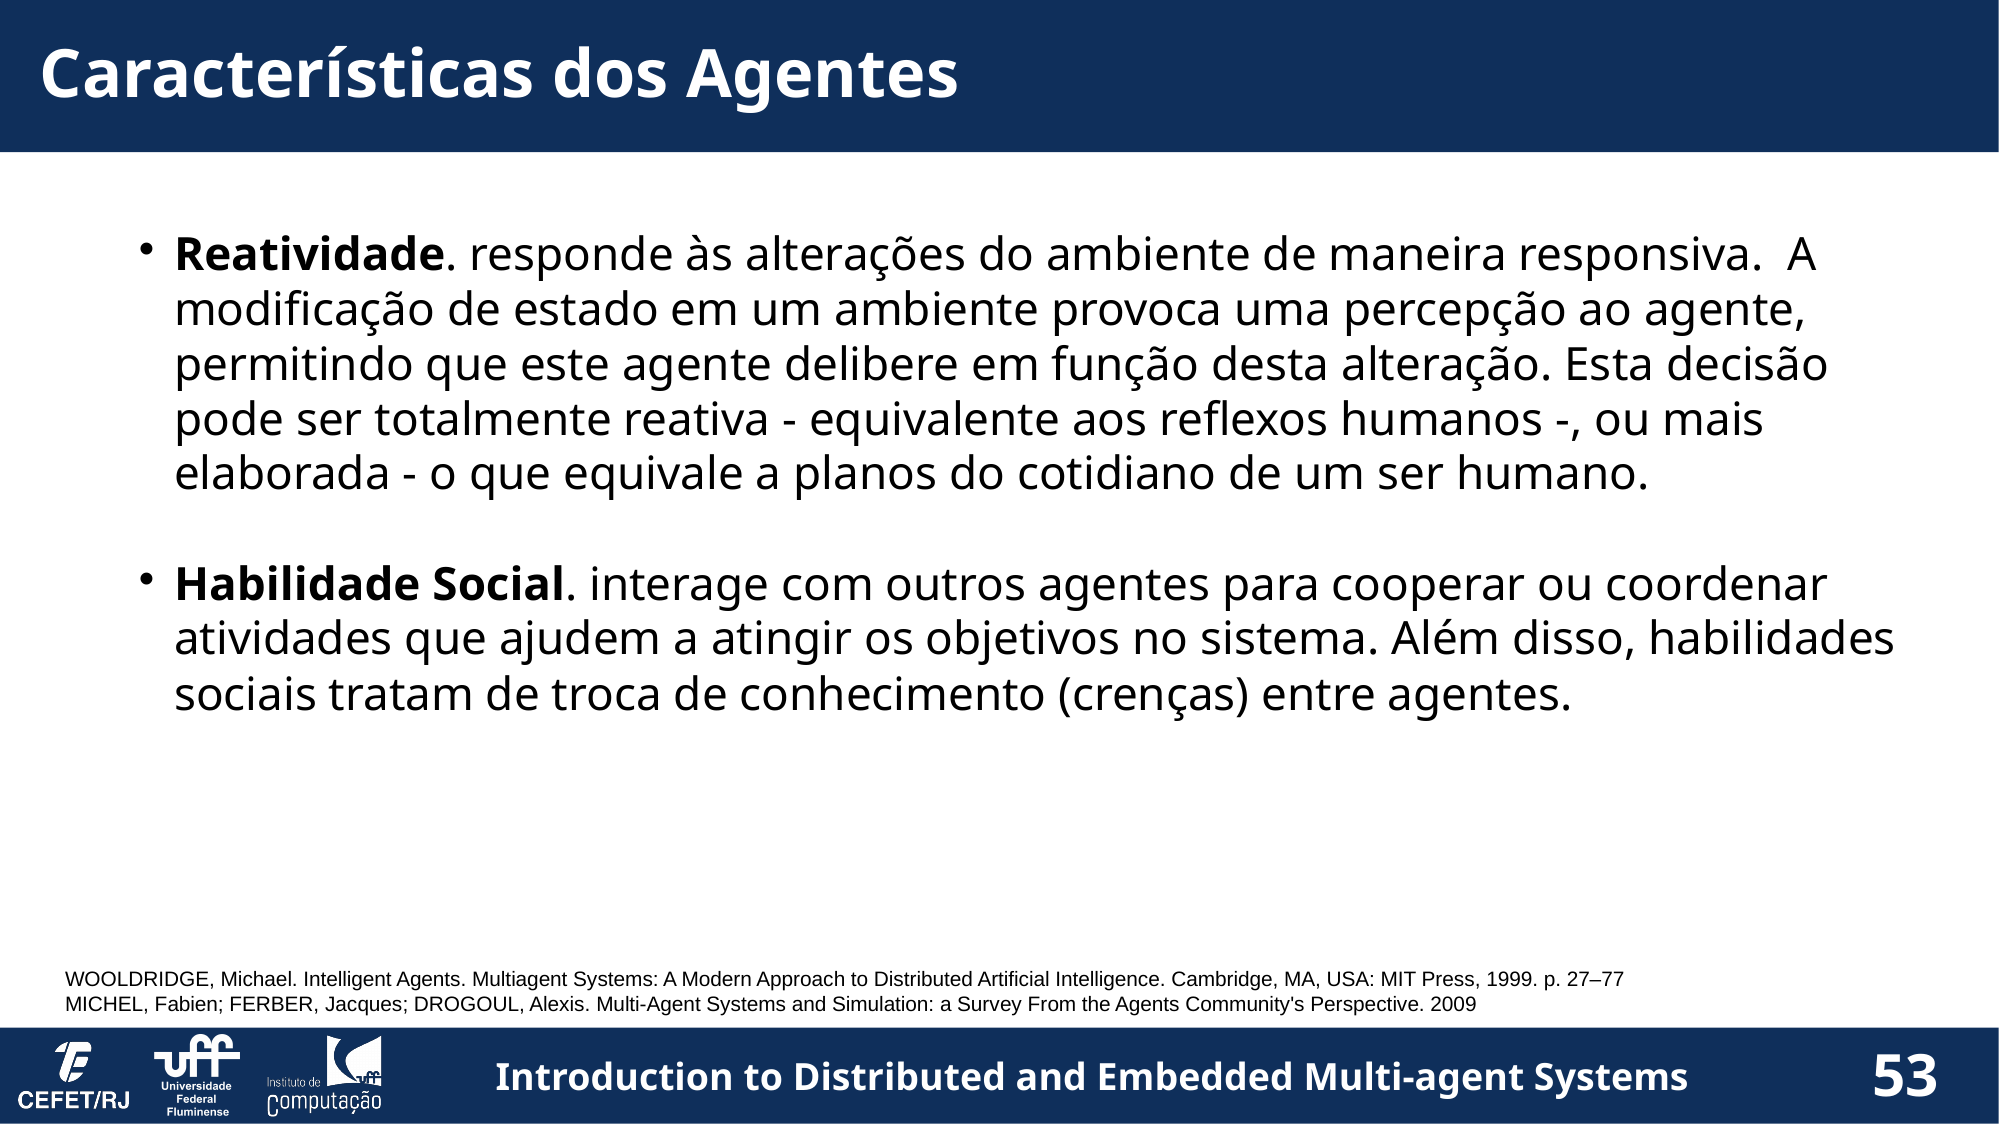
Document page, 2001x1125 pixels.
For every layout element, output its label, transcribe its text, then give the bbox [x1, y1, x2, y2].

text_box Reatividade. responde às alterações do ambiente de maneira responsiva. A modificação de estado em um ambiente provoca uma percepção ao agente, permitindo que este agente delibere em função desta alteração. Esta decisão pode ser totalmente reativa - equivalente aos reflexos humanos -, ou mais elaborada - o que equivale a planos do cotidiano de um ser humano. Habilidade Social. interage com outros agentes para cooperar ou coordenar atividades que ajudem a atingir os objetivos no sistema. Além disso, habilidades sociais tratam de troca de conhecimento (crenças) entre agentes. [88, 216, 1949, 727]
text_box WOOLDRIDGE, Michael. Intelligent Agents. Multiagent Systems: A Modern Approach to Distributed Artificial Intelligence. Cambridge, MA, USA: MIT Press, 1999. p. 27–77 MICHEL, Fabien; FERBER, Jacques; DROGOUL, Alexis. Multi-Agent Systems and Simulation: a Survey From the Agents Community's Perspective. 2009 [50, 958, 1969, 1024]
picture [18, 1021, 129, 1125]
picture [153, 1033, 241, 1121]
picture [265, 1033, 383, 1117]
text_box Características dos Agentes [25, 23, 1999, 119]
